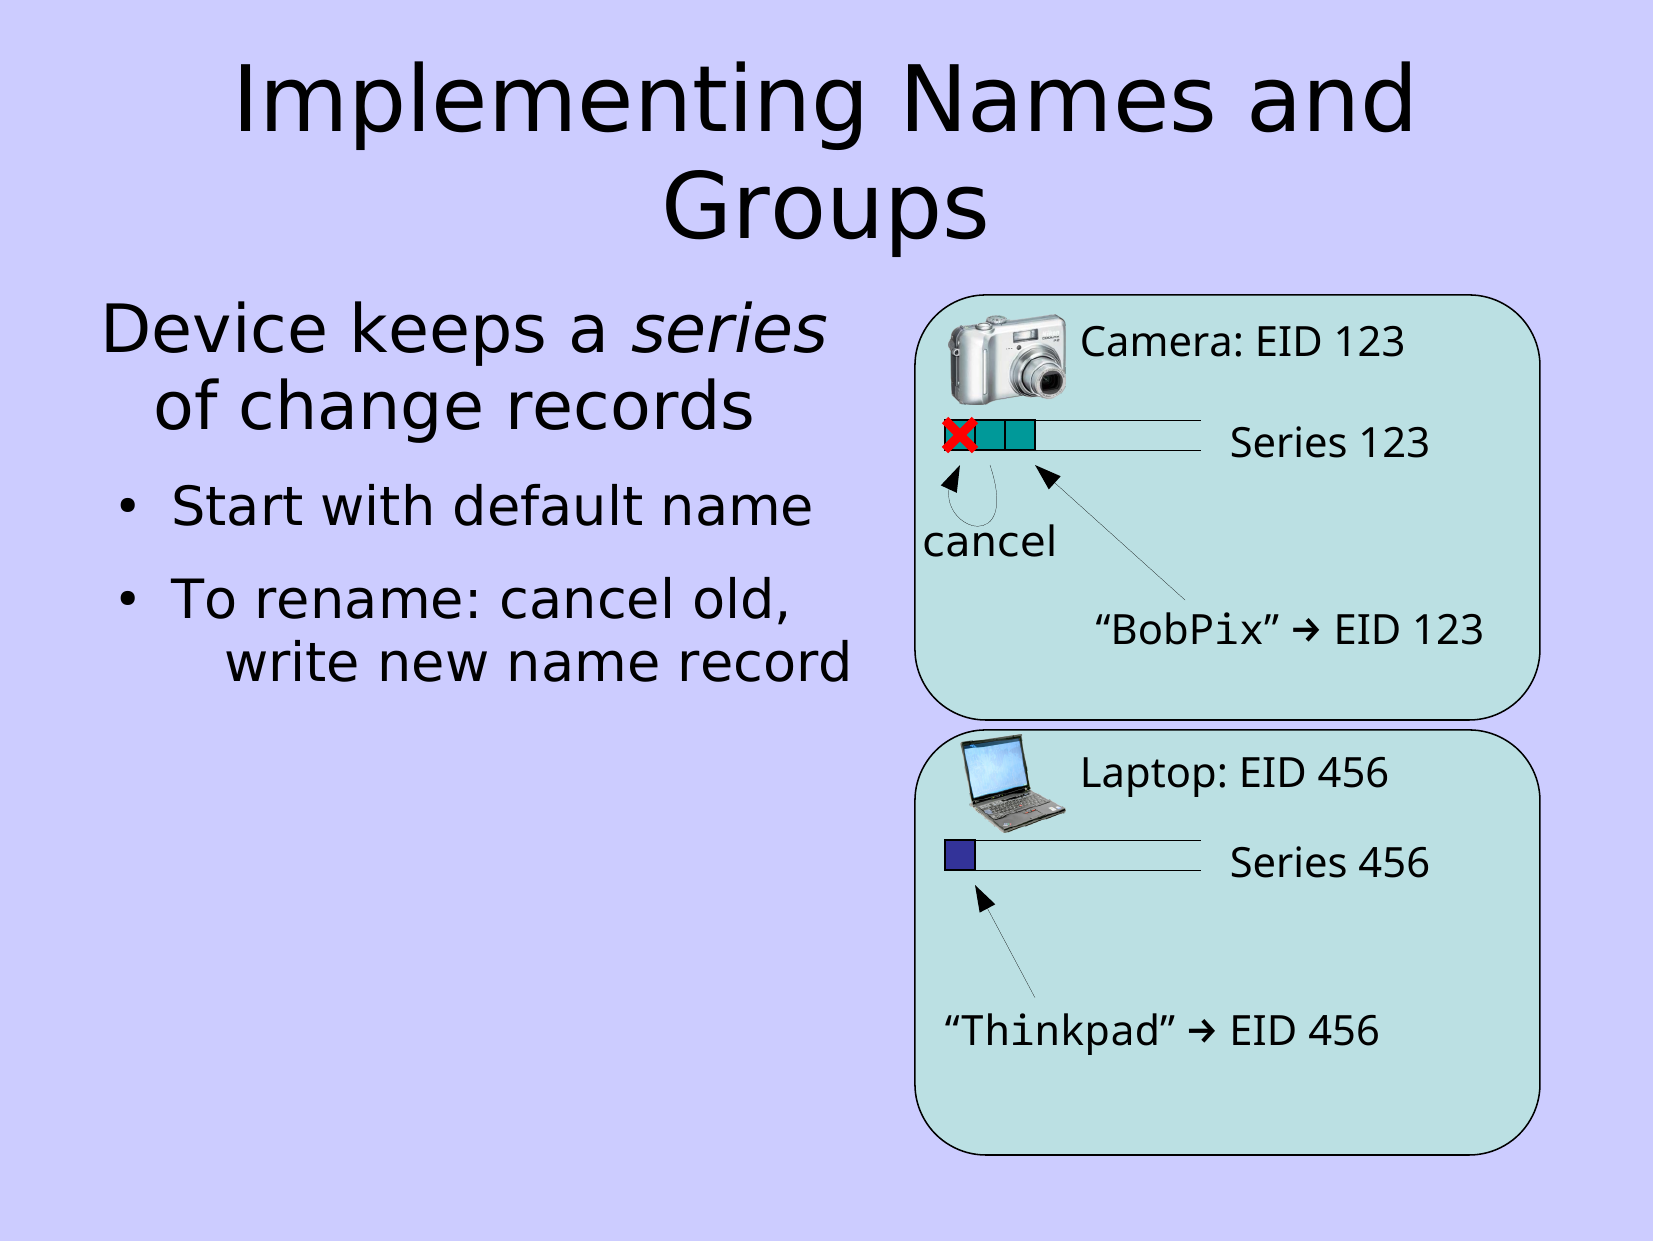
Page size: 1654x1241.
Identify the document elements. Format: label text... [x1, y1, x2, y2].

title Implementing Names and Groups [82, 46, 1571, 260]
text_box [915, 1095, 1540, 1156]
list Device keeps a series of change records Start with default name To rename: cancel old, write new name record [82, 290, 1571, 1095]
